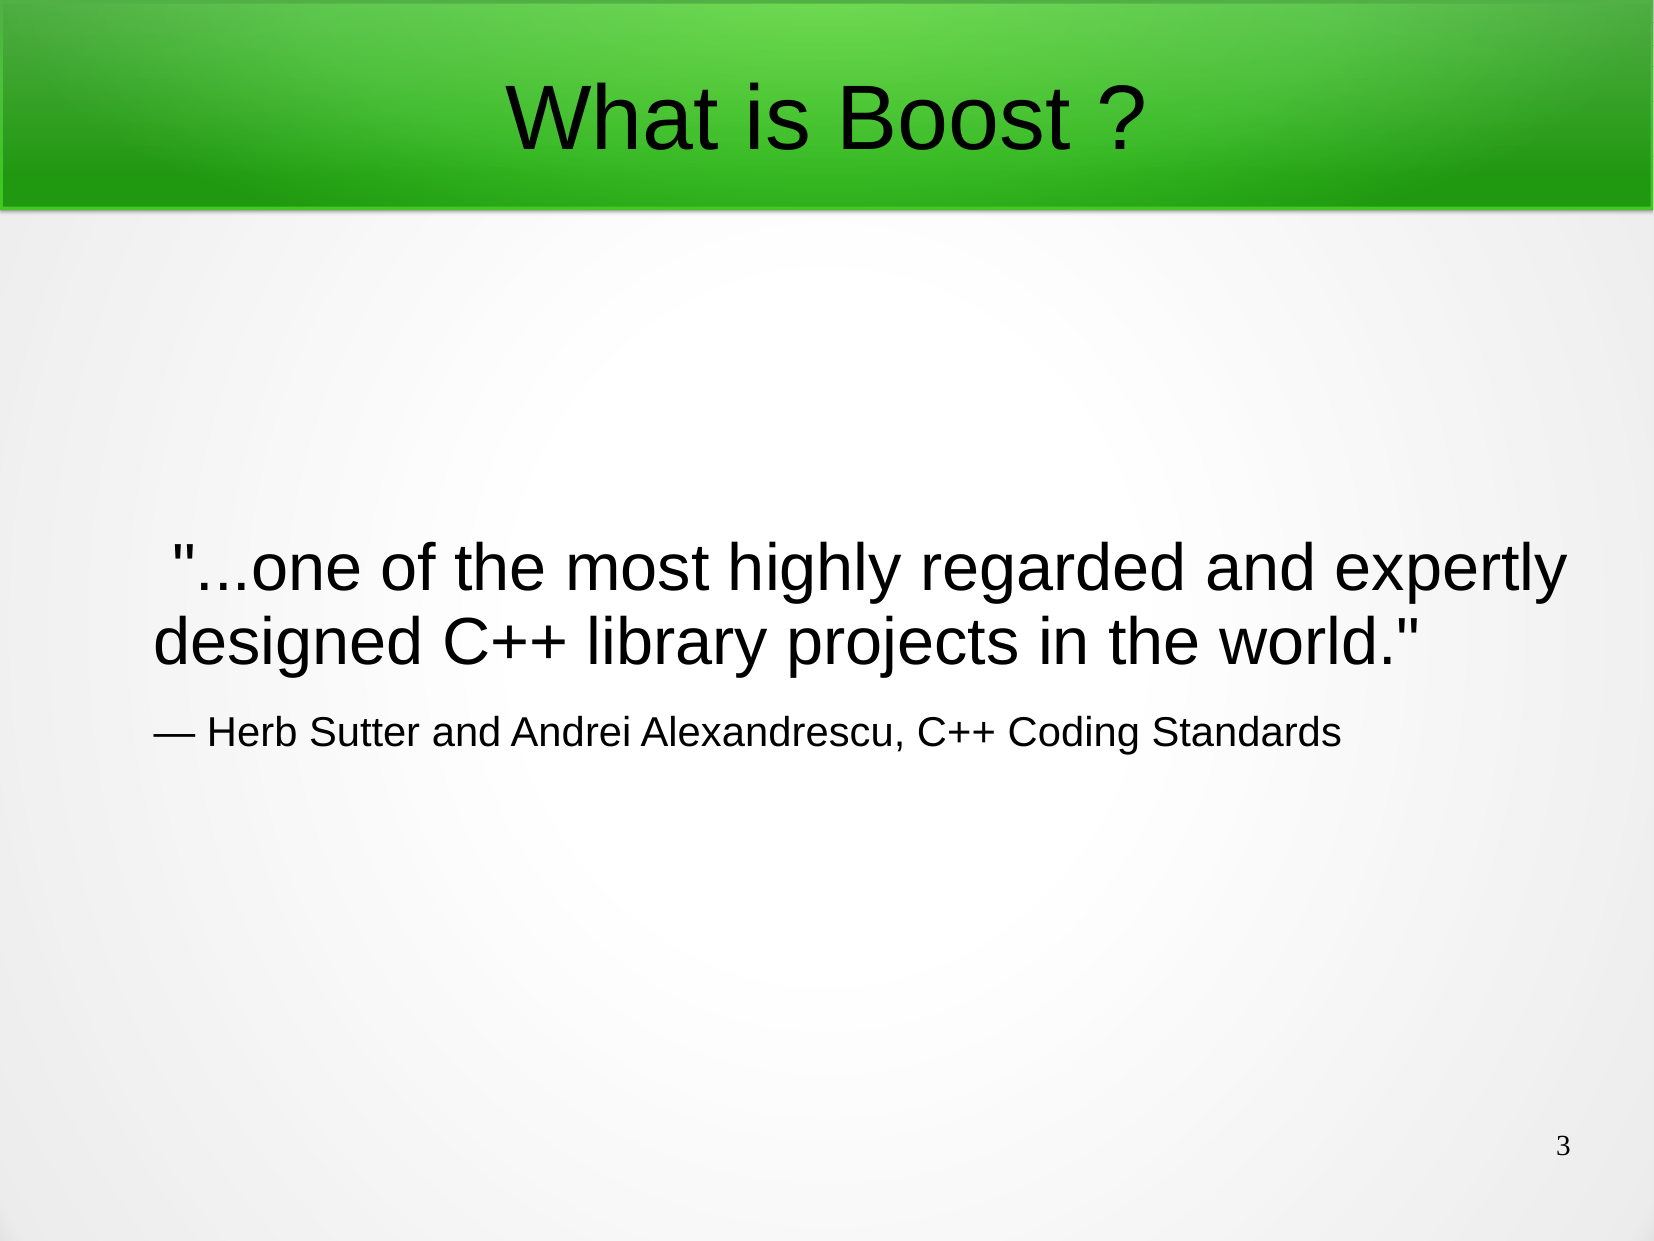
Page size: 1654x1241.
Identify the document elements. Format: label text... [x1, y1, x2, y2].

title What is Boost ? [82, 47, 1571, 189]
list "...one of the most highly regarded and expertly designed C++ library projects in the world." — Herb Sutter and Andrei Alexandrescu, C++ Coding Standards [82, 529, 1571, 936]
